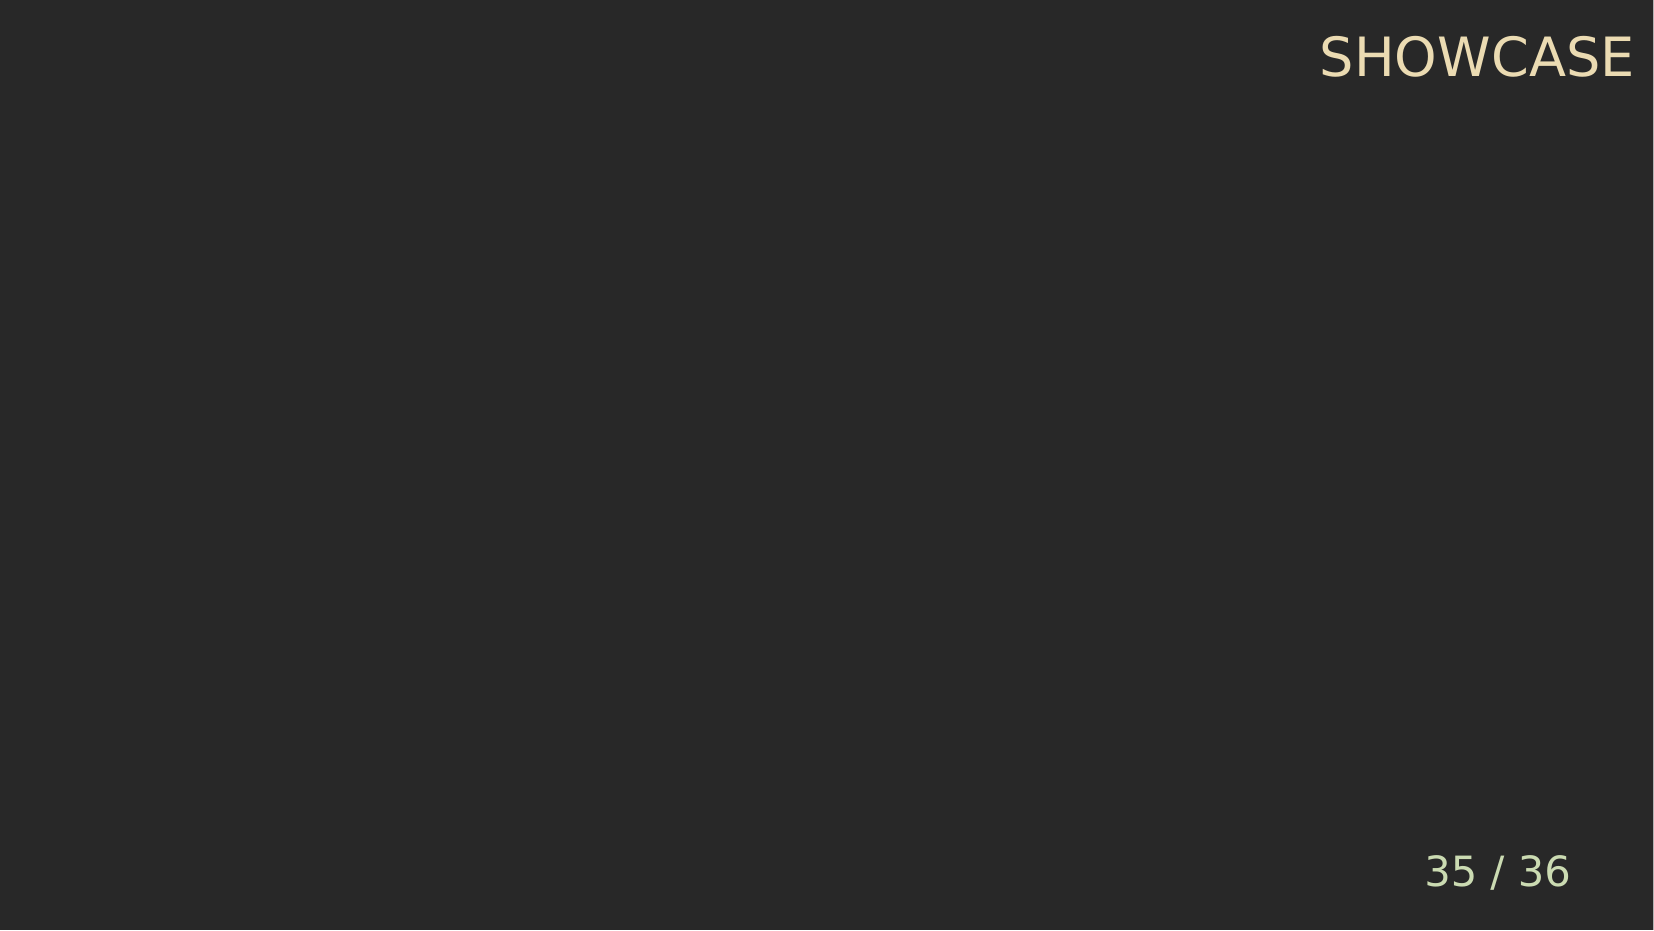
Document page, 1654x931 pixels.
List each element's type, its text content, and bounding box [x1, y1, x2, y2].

text_box SHOWCASE [1087, 18, 1651, 160]
